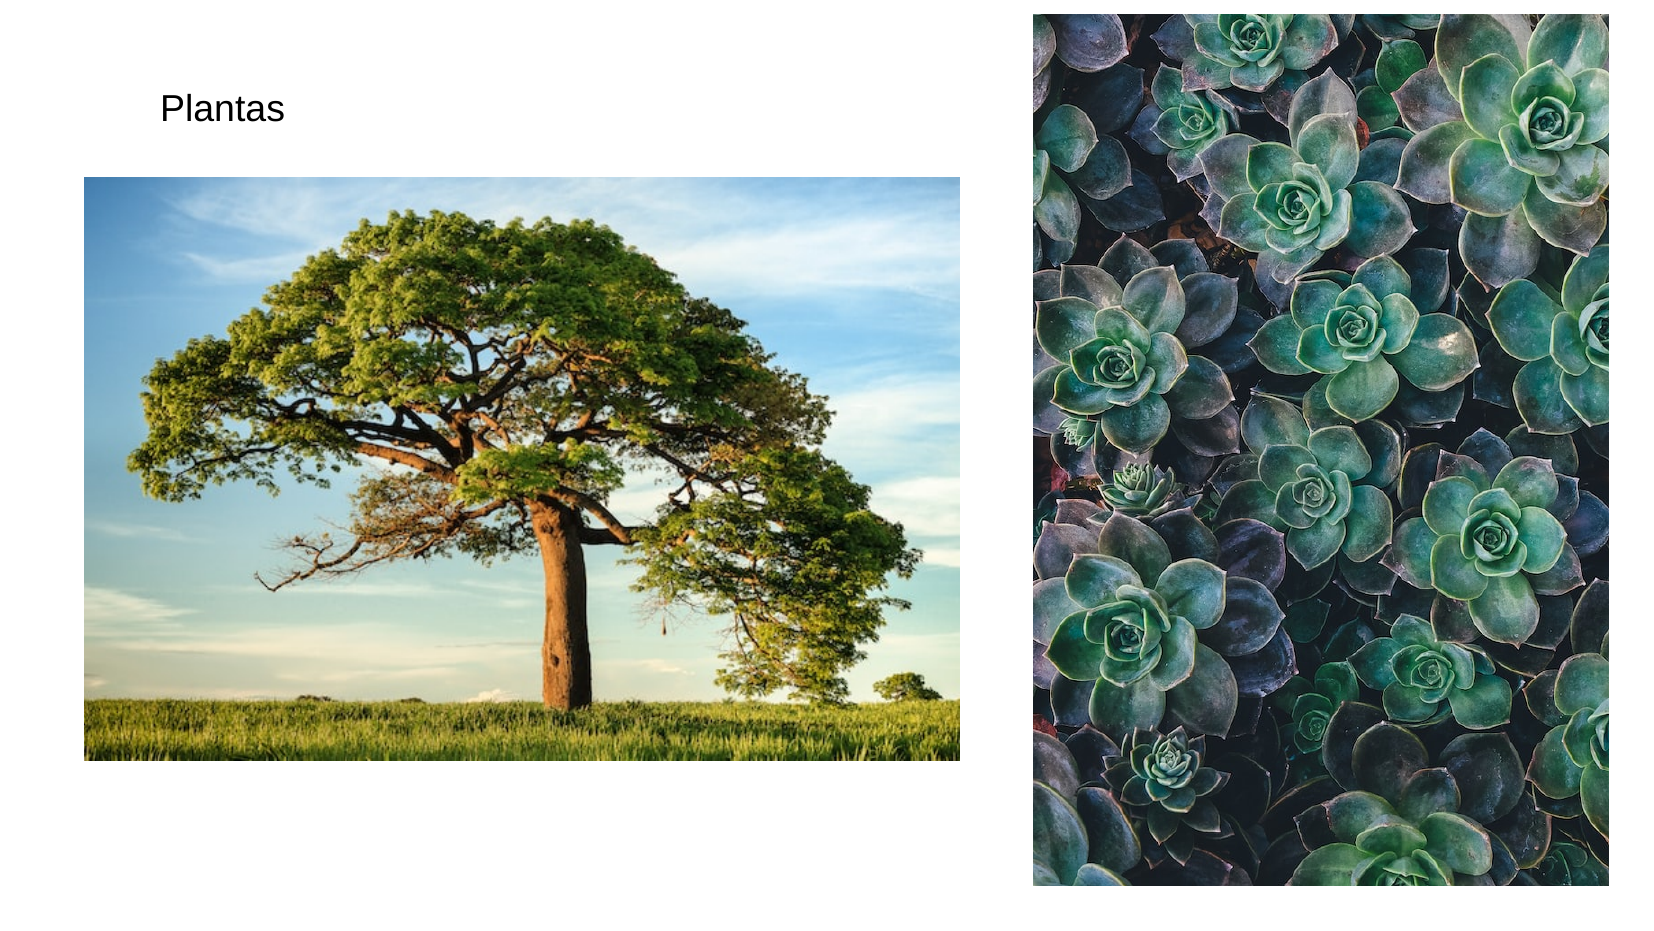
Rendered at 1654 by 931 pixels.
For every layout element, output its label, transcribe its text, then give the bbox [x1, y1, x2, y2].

picture [84, 177, 960, 762]
picture [1033, 14, 1609, 886]
text_box Plantas [145, 80, 300, 138]
